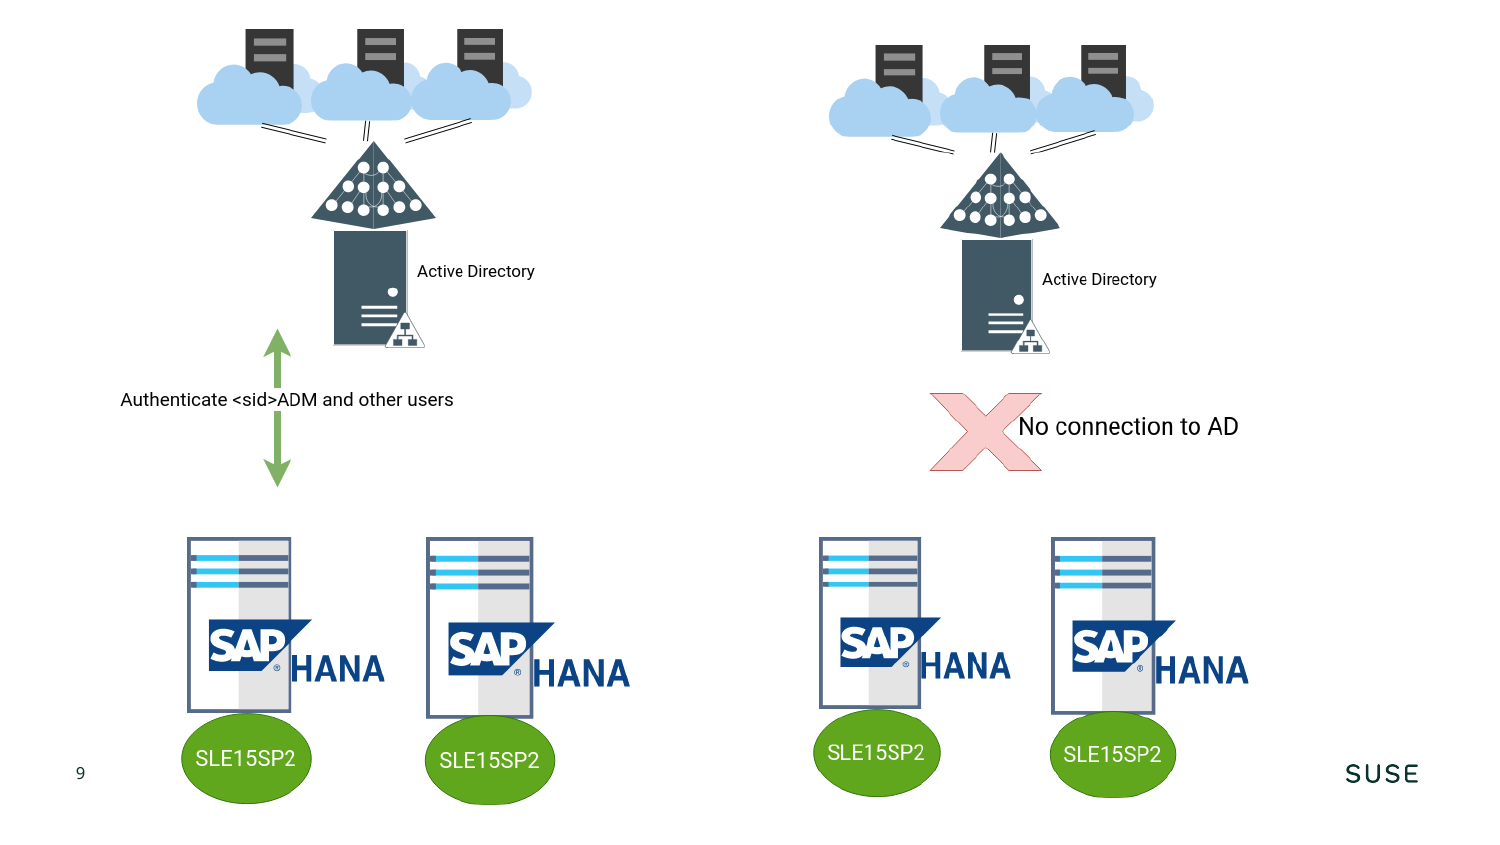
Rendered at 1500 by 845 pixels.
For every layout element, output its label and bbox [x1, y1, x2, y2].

picture [1346, 764, 1418, 783]
picture [813, 45, 1249, 798]
picture [120, 29, 631, 806]
